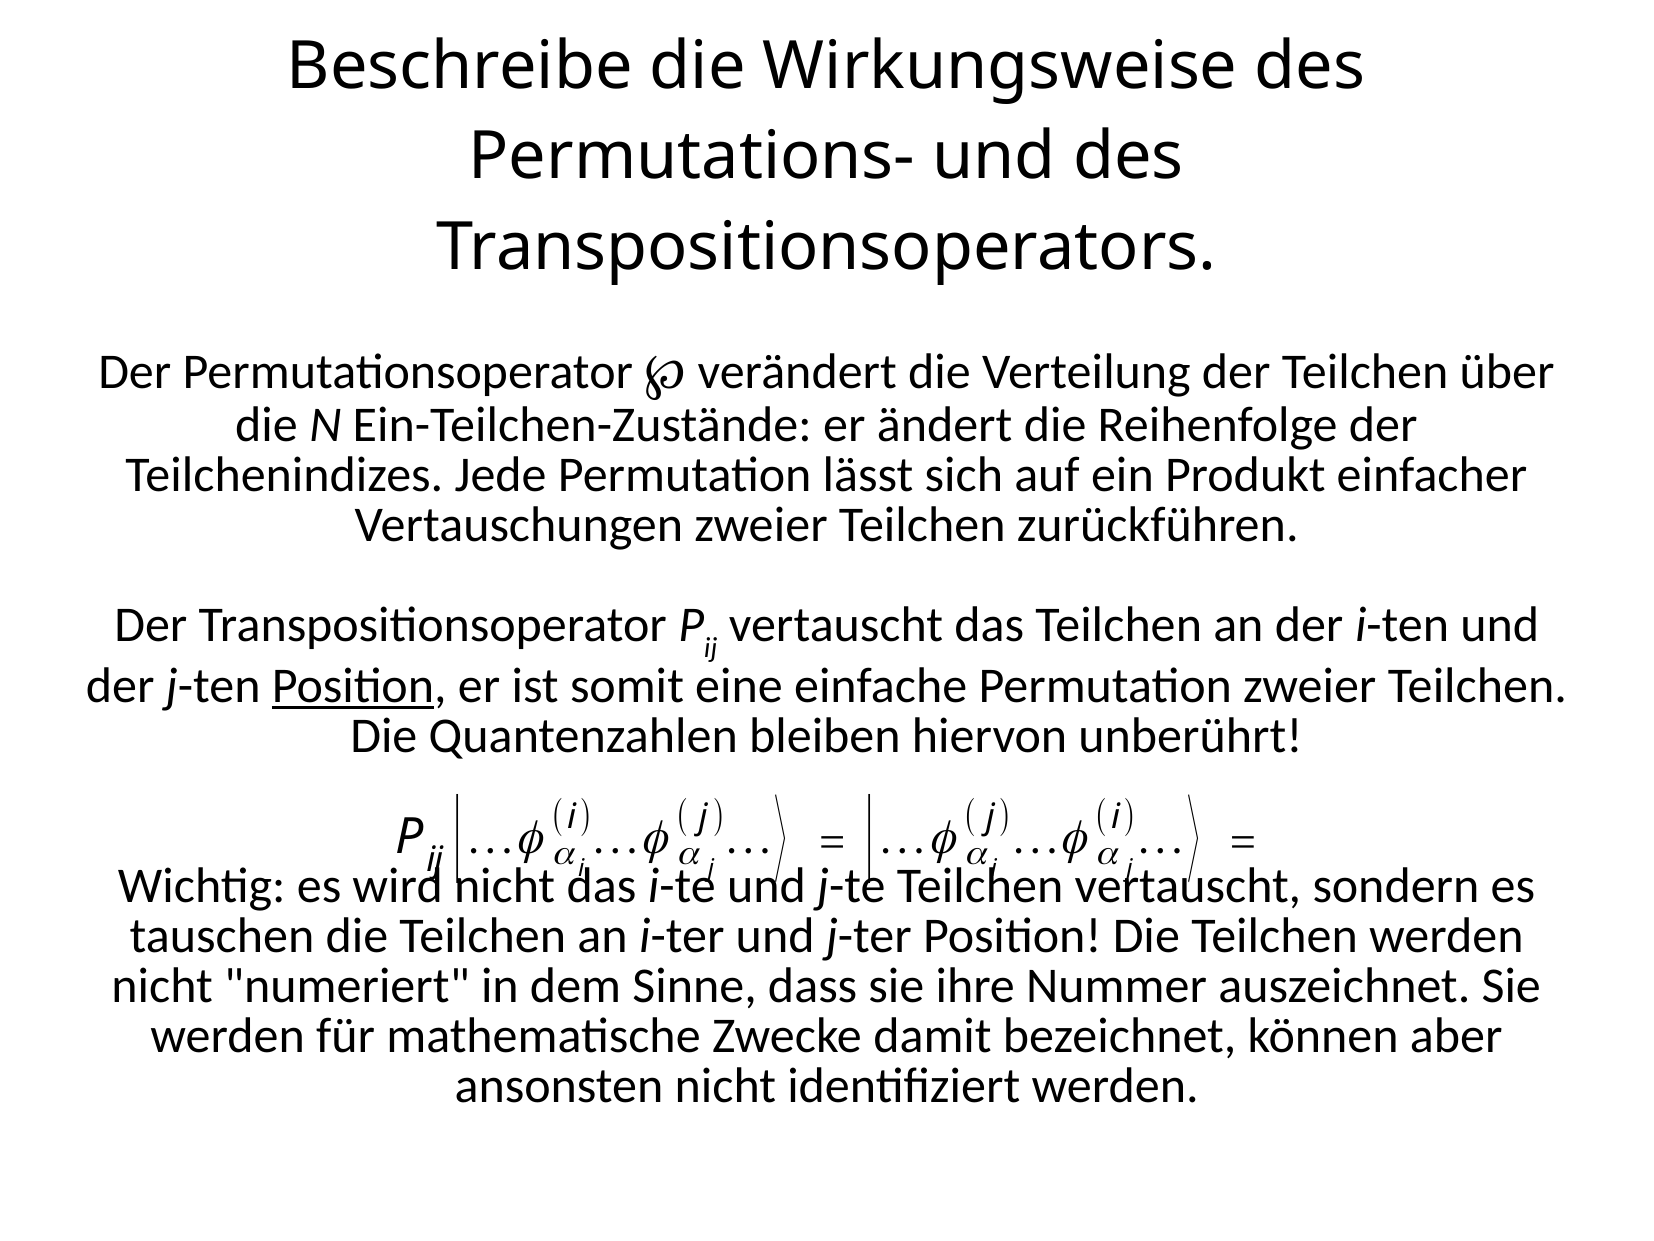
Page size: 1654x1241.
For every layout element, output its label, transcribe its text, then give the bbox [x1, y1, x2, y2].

chart [389, 792, 1265, 885]
title Beschreibe die Wirkungsweise des Permutations- und des Transpositionsoperators. [82, 49, 1571, 92]
subtitle Der Permutationsoperator ℘ verändert die Verteilung der Teilchen über die N Ein-Teilchen-Zustände: er ändert die Reihenfolge der Teilchenindizes. Jede Permutation lässt sich auf ein Produkt einfacher Vertauschungen zweier Teilchen zurückführen. Der Transpositionsoperator Pij vertauscht das Teilchen an der i-ten und der j-ten Position, er ist somit eine einfache Permutation zweier Teilchen. Die Quantenzahlen bleiben hiervon unberührt! Wichtig: es wird nicht das i-te und j-te Teilchen vertauscht, sondern es tauschen die Teilchen an i-ter und j-ter Position! Die Teilchen werden nicht "numeriert" in dem Sinne, dass sie ihre Nummer auszeichnet. Sie werden für mathematische Zwecke damit bezeichnet, können aber ansonsten nicht identifiziert werden. [82, 92, 1571, 1208]
